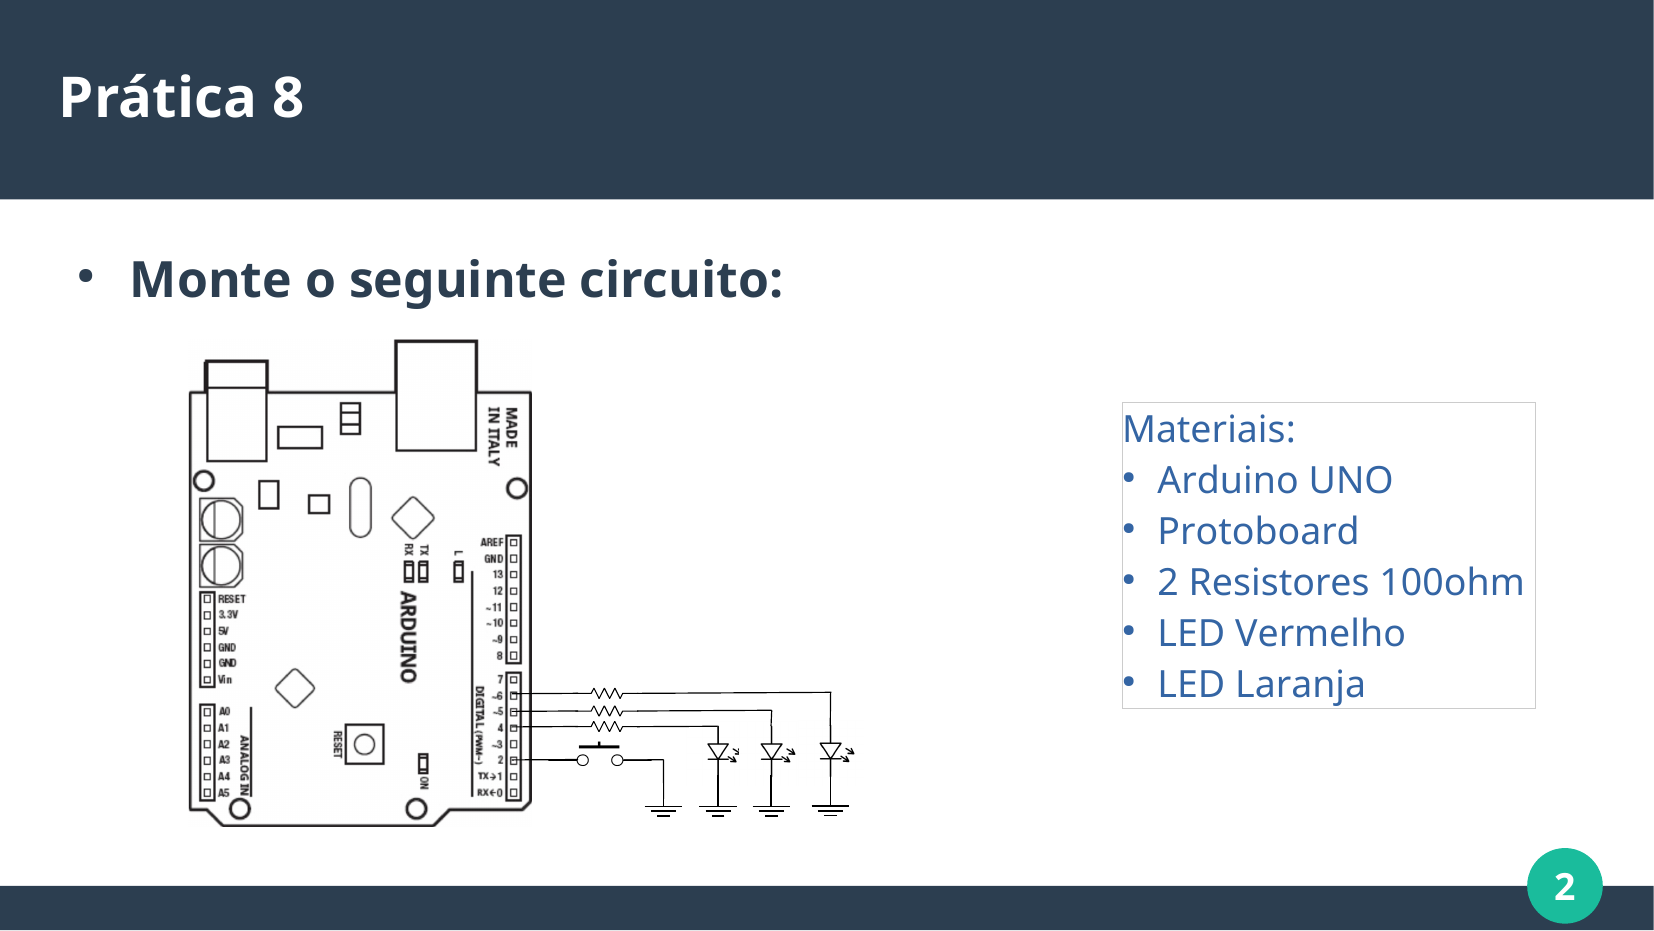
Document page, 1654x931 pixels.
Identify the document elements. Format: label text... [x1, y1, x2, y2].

picture [188, 339, 864, 832]
title Prática 8 [59, 37, 1595, 155]
list Monte o seguinte circuito: [59, 243, 886, 325]
text_box Materiais: Arduino UNO Protoboard 2 Resistores 100ohm LED Vermelho LED Laranja [1122, 402, 1536, 708]
